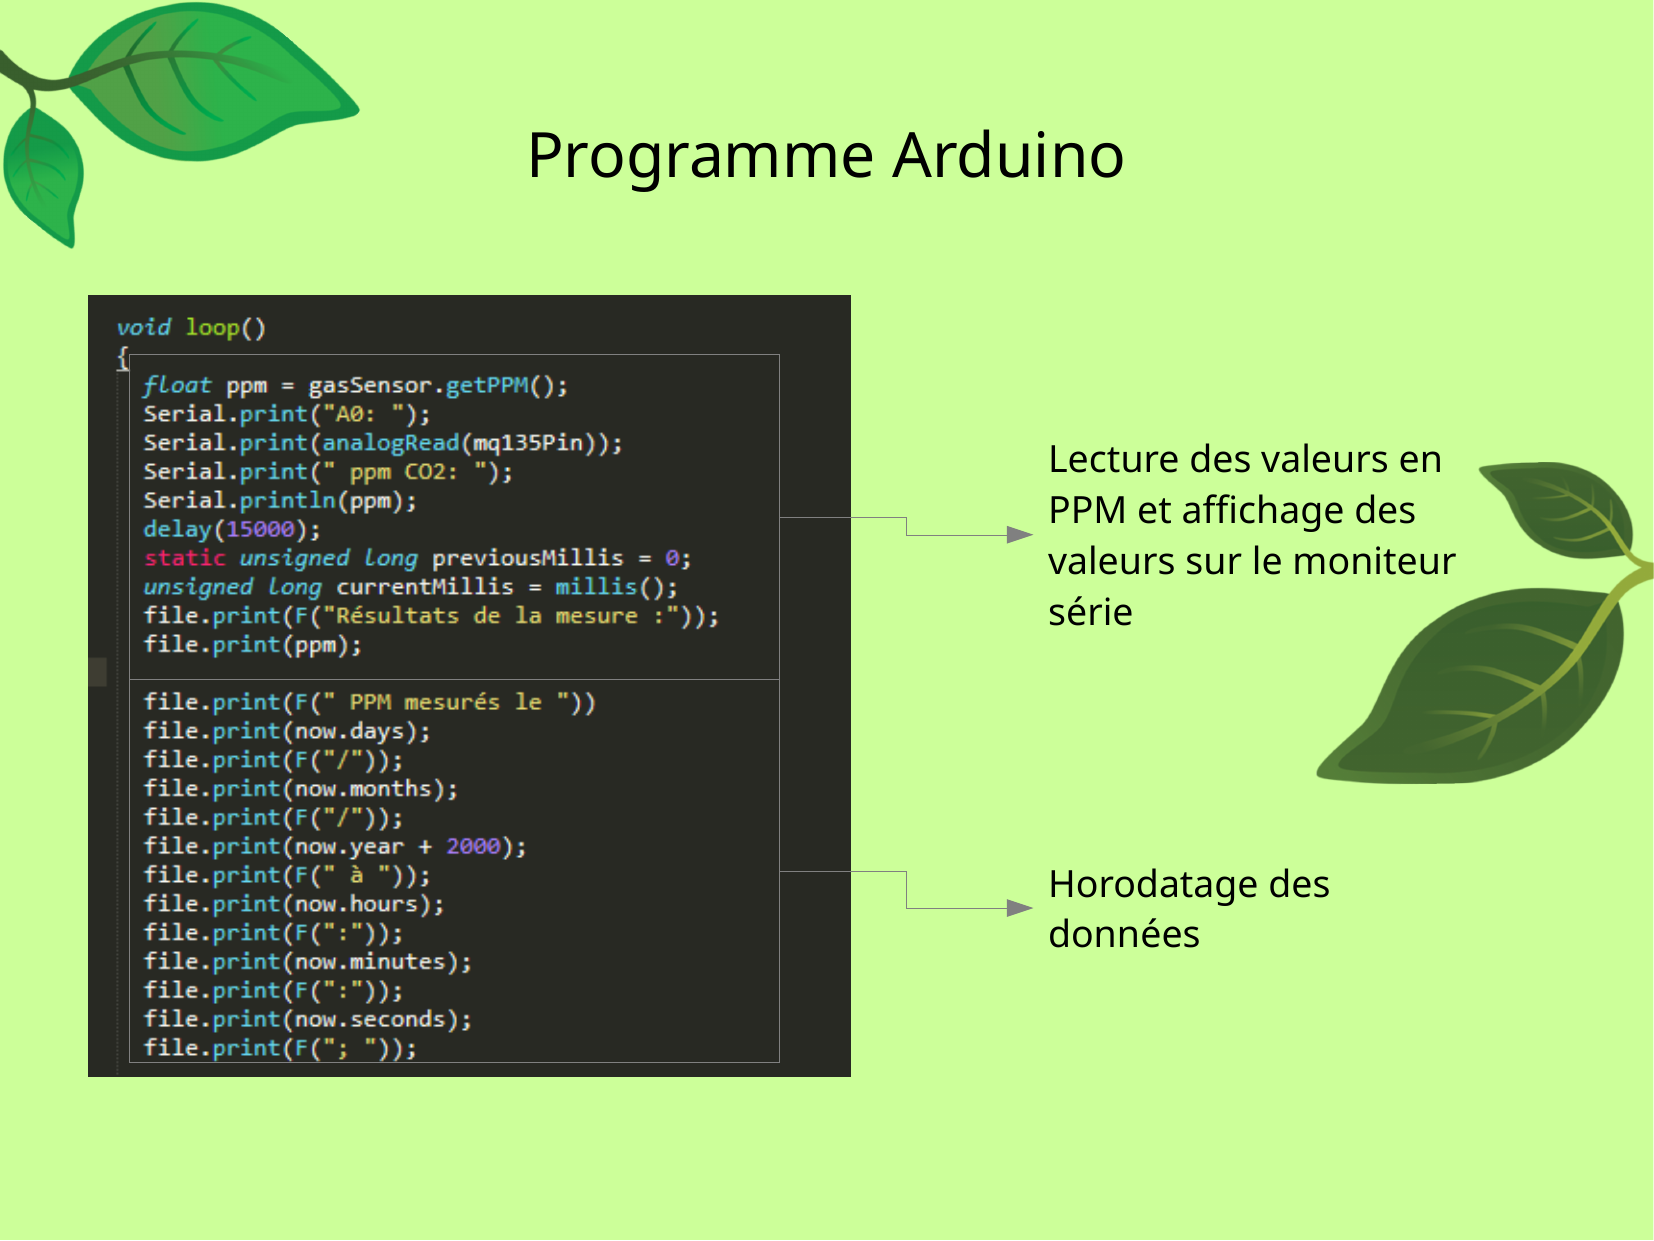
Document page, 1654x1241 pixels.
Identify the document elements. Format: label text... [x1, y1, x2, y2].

title Programme Arduino [239, 49, 1571, 257]
picture [1316, 460, 1654, 786]
picture [130, 355, 779, 679]
picture [0, 0, 851, 1077]
text_box Lecture des valeurs en PPM et affichage des valeurs sur le moniteur série [1033, 425, 1506, 621]
picture [130, 680, 779, 1062]
text_box Horodatage des données [1033, 849, 1506, 910]
picture [780, 518, 851, 871]
